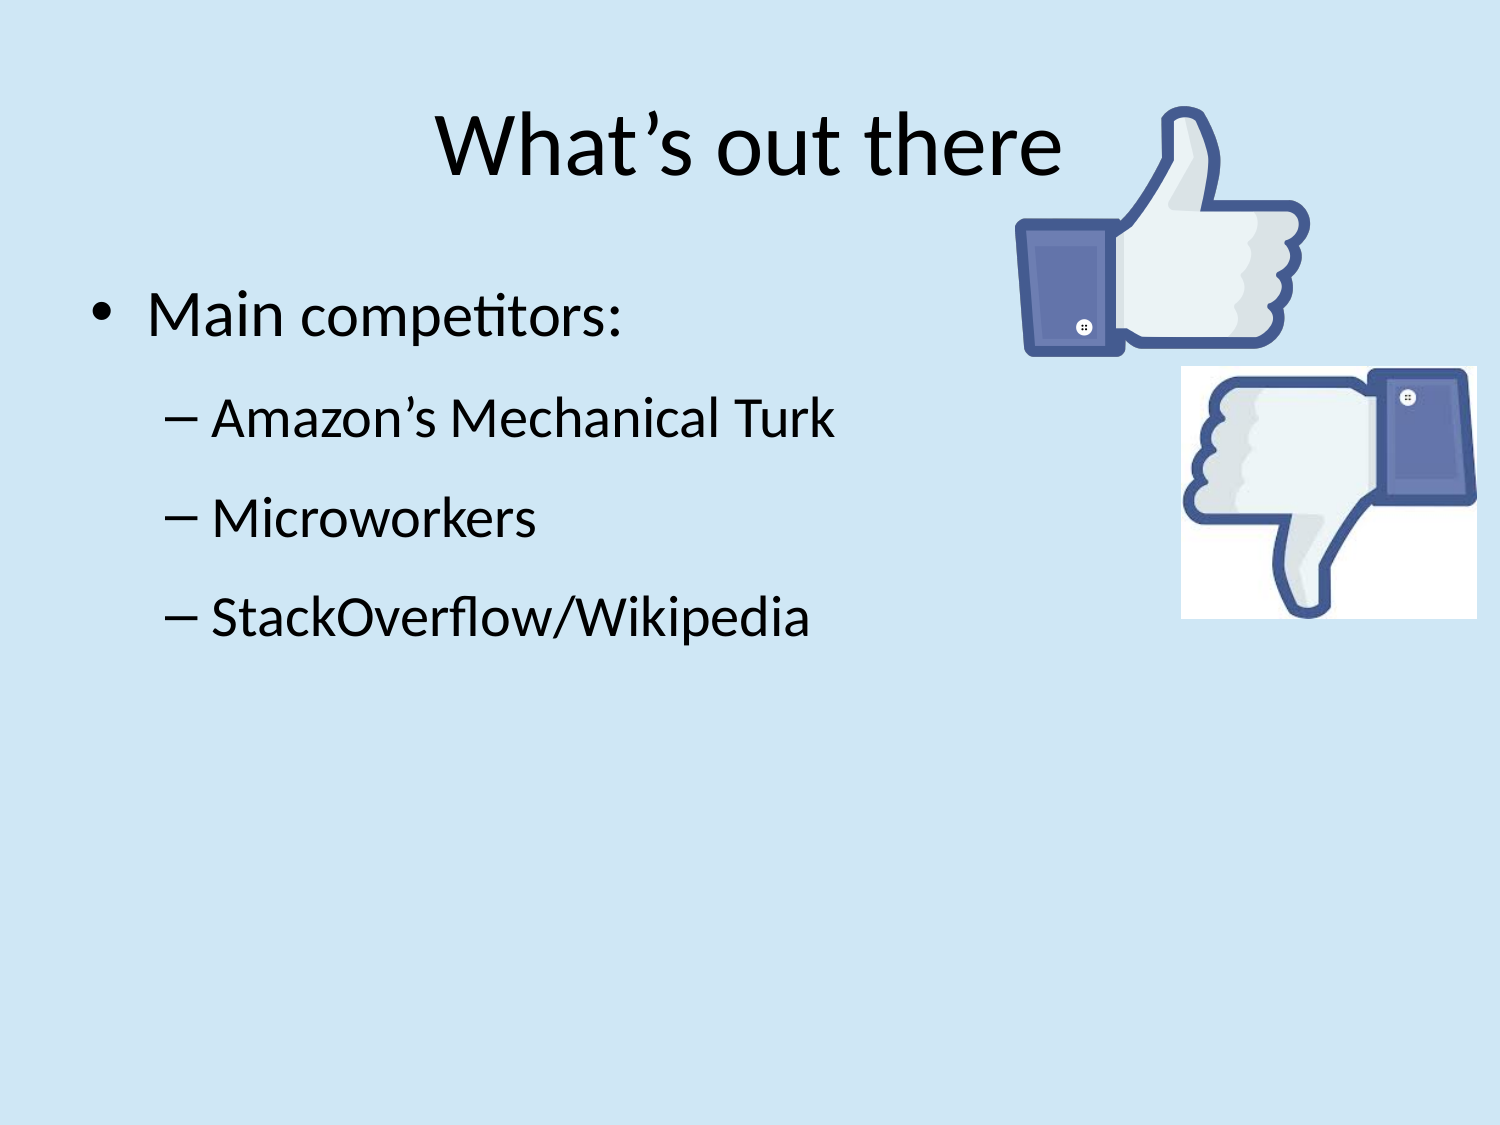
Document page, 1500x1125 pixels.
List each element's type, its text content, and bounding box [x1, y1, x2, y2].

title What’s out there [75, 45, 1425, 233]
picture [1015, 106, 1312, 360]
picture [1181, 366, 1477, 619]
list Main competitors: Amazon’s Mechanical Turk Microworkers StackOverflow/Wikipedia [75, 262, 1425, 1005]
